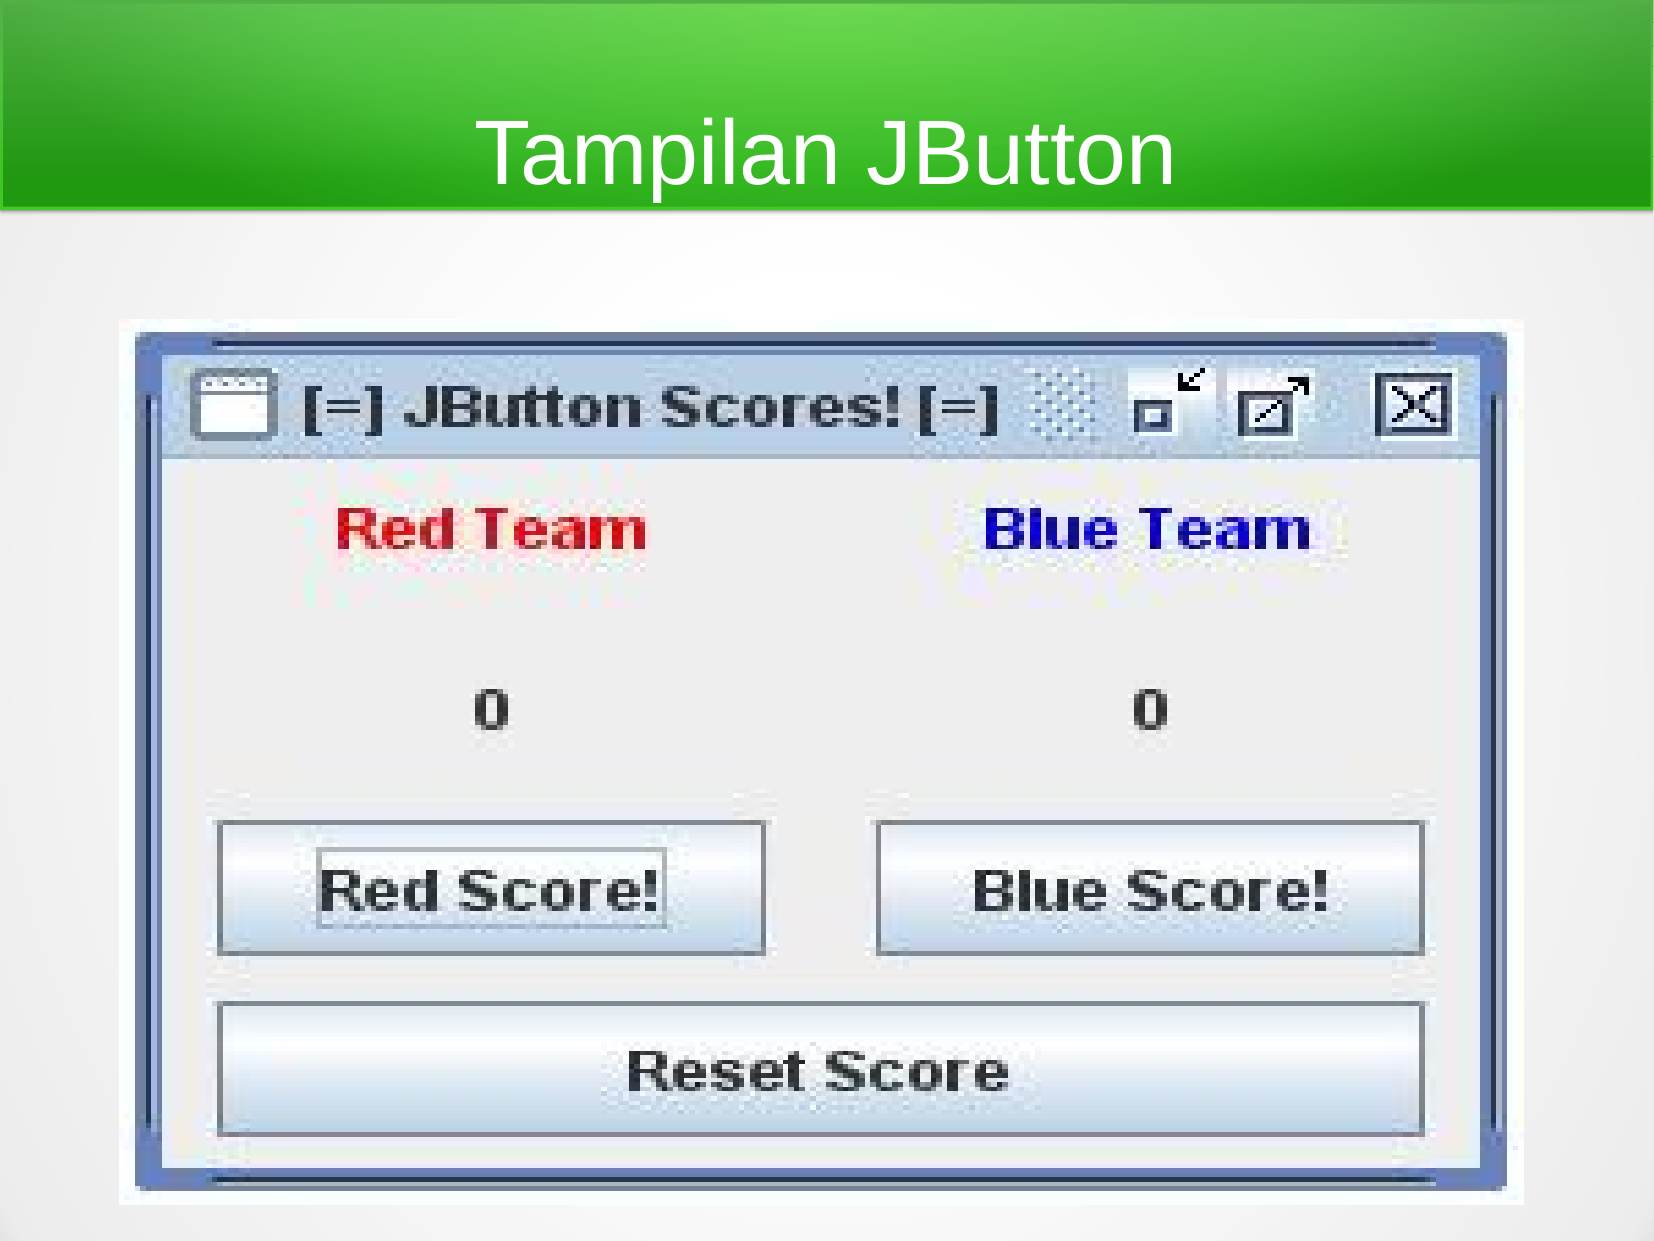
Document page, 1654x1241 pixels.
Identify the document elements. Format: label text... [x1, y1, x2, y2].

title Tampilan JButton [82, 49, 1571, 257]
picture [119, 319, 1524, 1205]
